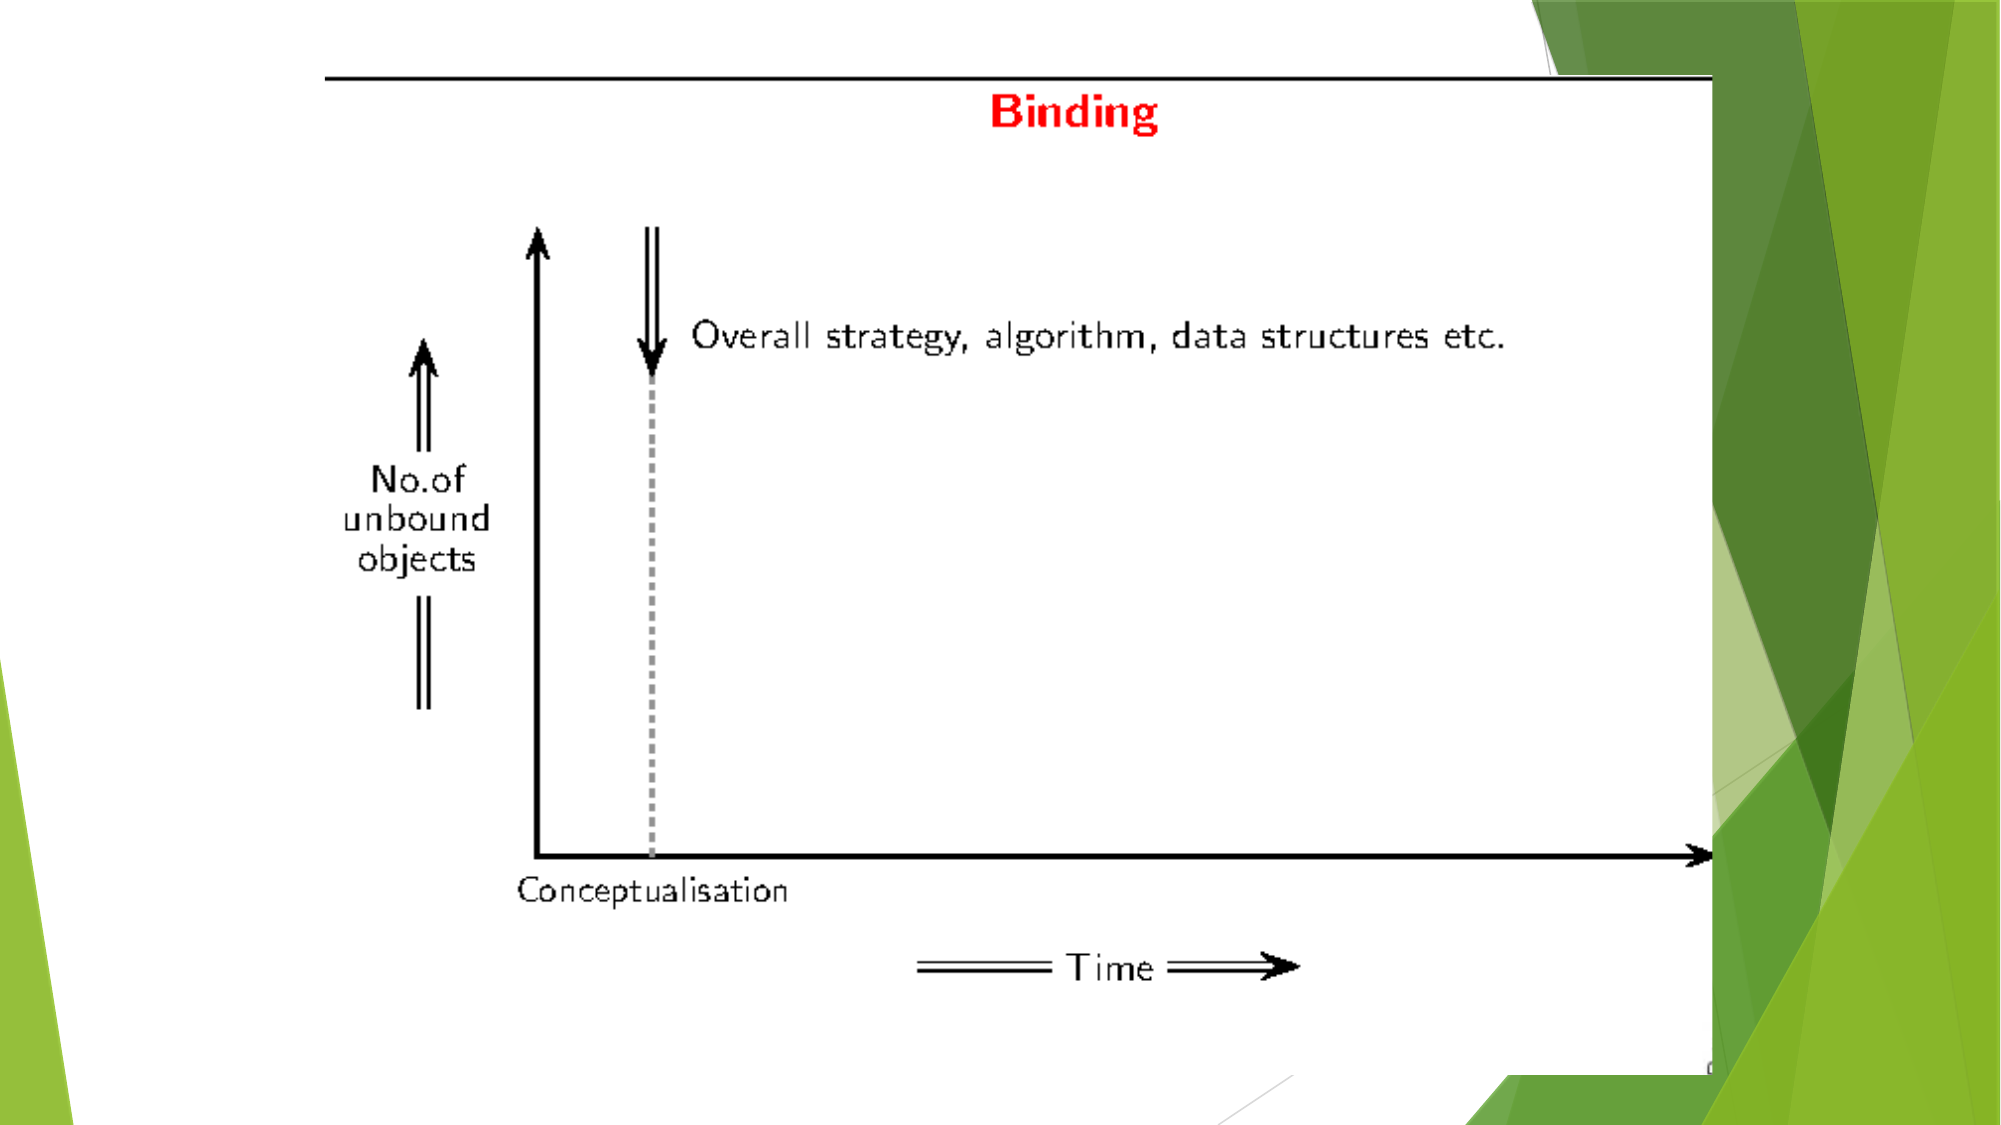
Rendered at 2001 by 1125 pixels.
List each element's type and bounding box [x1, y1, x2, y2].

picture [324, 75, 1713, 1075]
